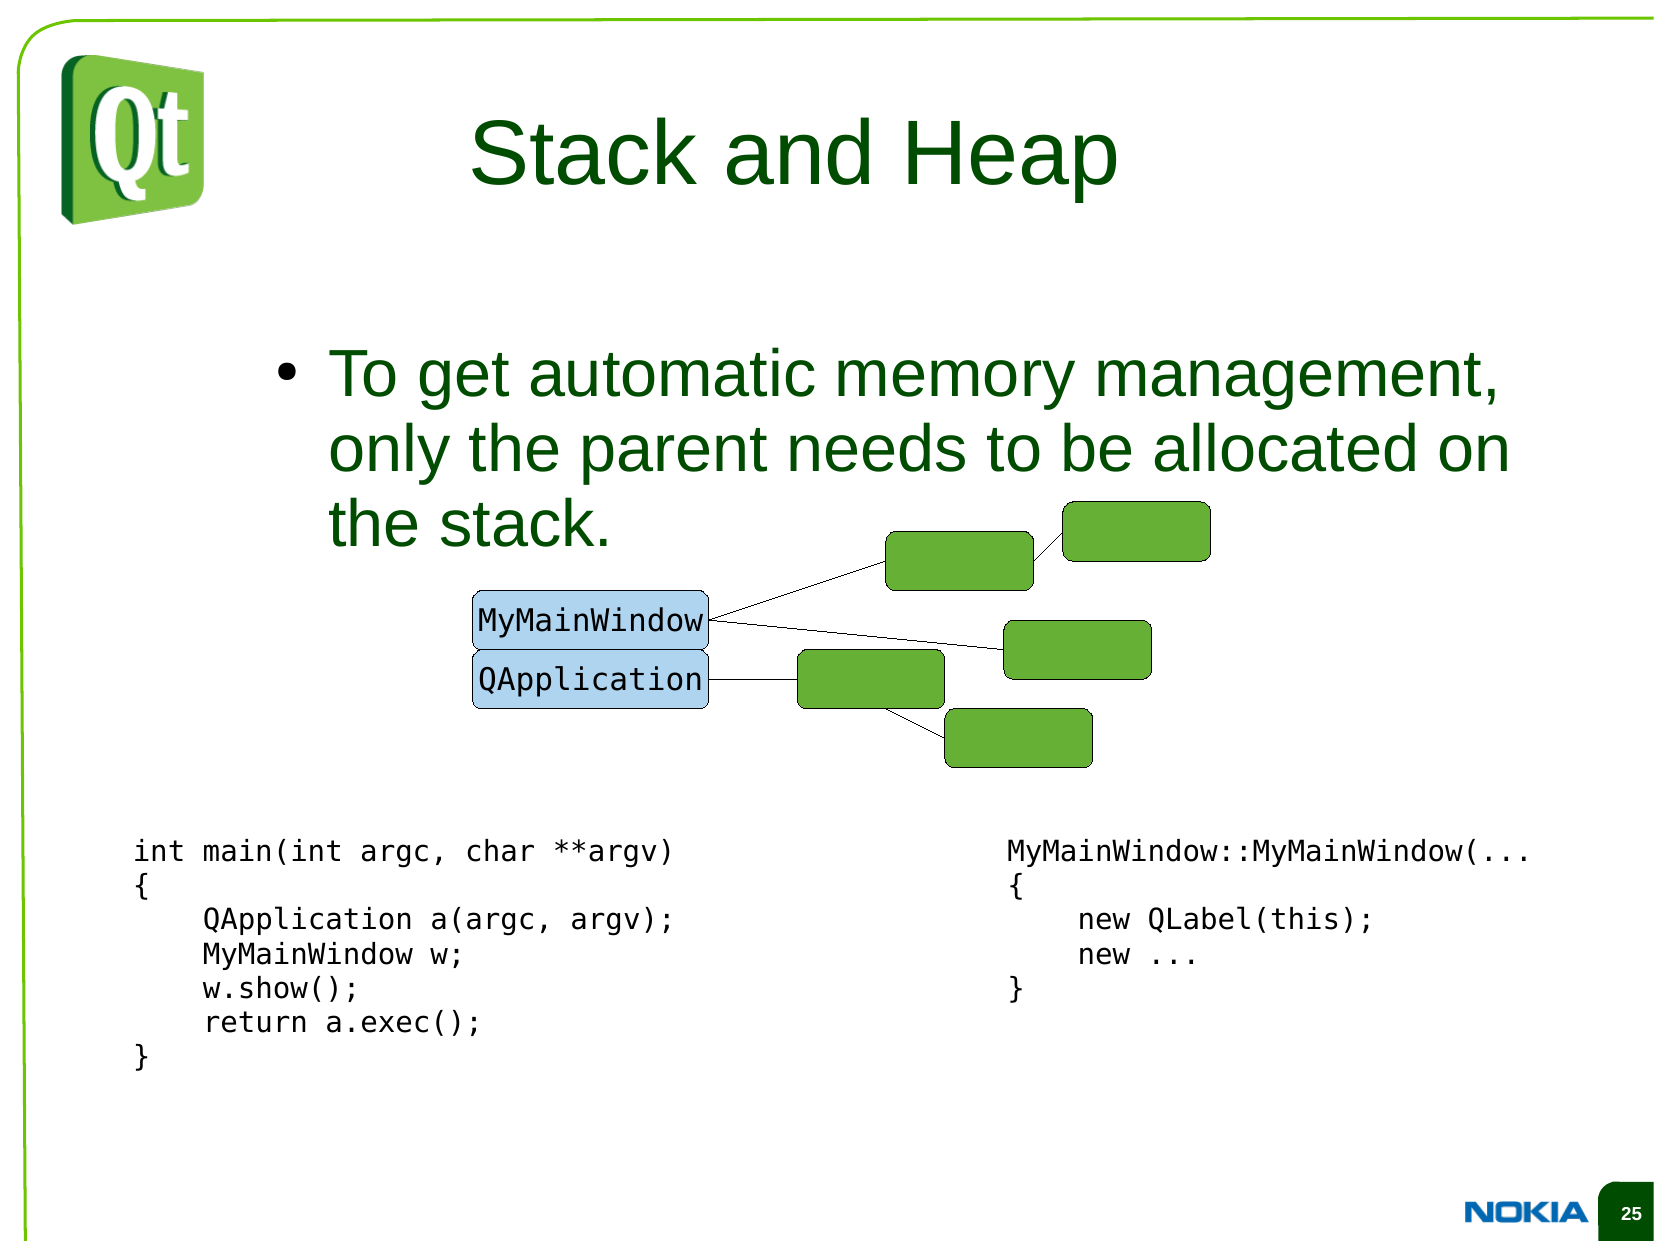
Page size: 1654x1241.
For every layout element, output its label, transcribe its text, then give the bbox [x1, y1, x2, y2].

text_box [1062, 501, 1211, 562]
list To get automatic memory management, only the parent needs to be allocated on the stack. [257, 336, 1577, 1156]
picture [1465, 1201, 1589, 1223]
text_box QApplication [472, 649, 709, 709]
text_box MyMainWindow::MyMainWindow(... { new QLabel(this); new ... } [992, 826, 1548, 1013]
picture [61, 55, 204, 225]
text_box [797, 649, 945, 709]
title Stack and Heap [257, 49, 1333, 257]
text_box [1003, 620, 1152, 680]
text_box int main(int argc, char **argv) { QApplication a(argc, argv); MyMainWindow w; w.show(); return a.exec(); } [118, 826, 691, 1082]
text_box MyMainWindow [472, 590, 709, 650]
text_box [885, 531, 1034, 591]
text_box [944, 708, 1093, 768]
